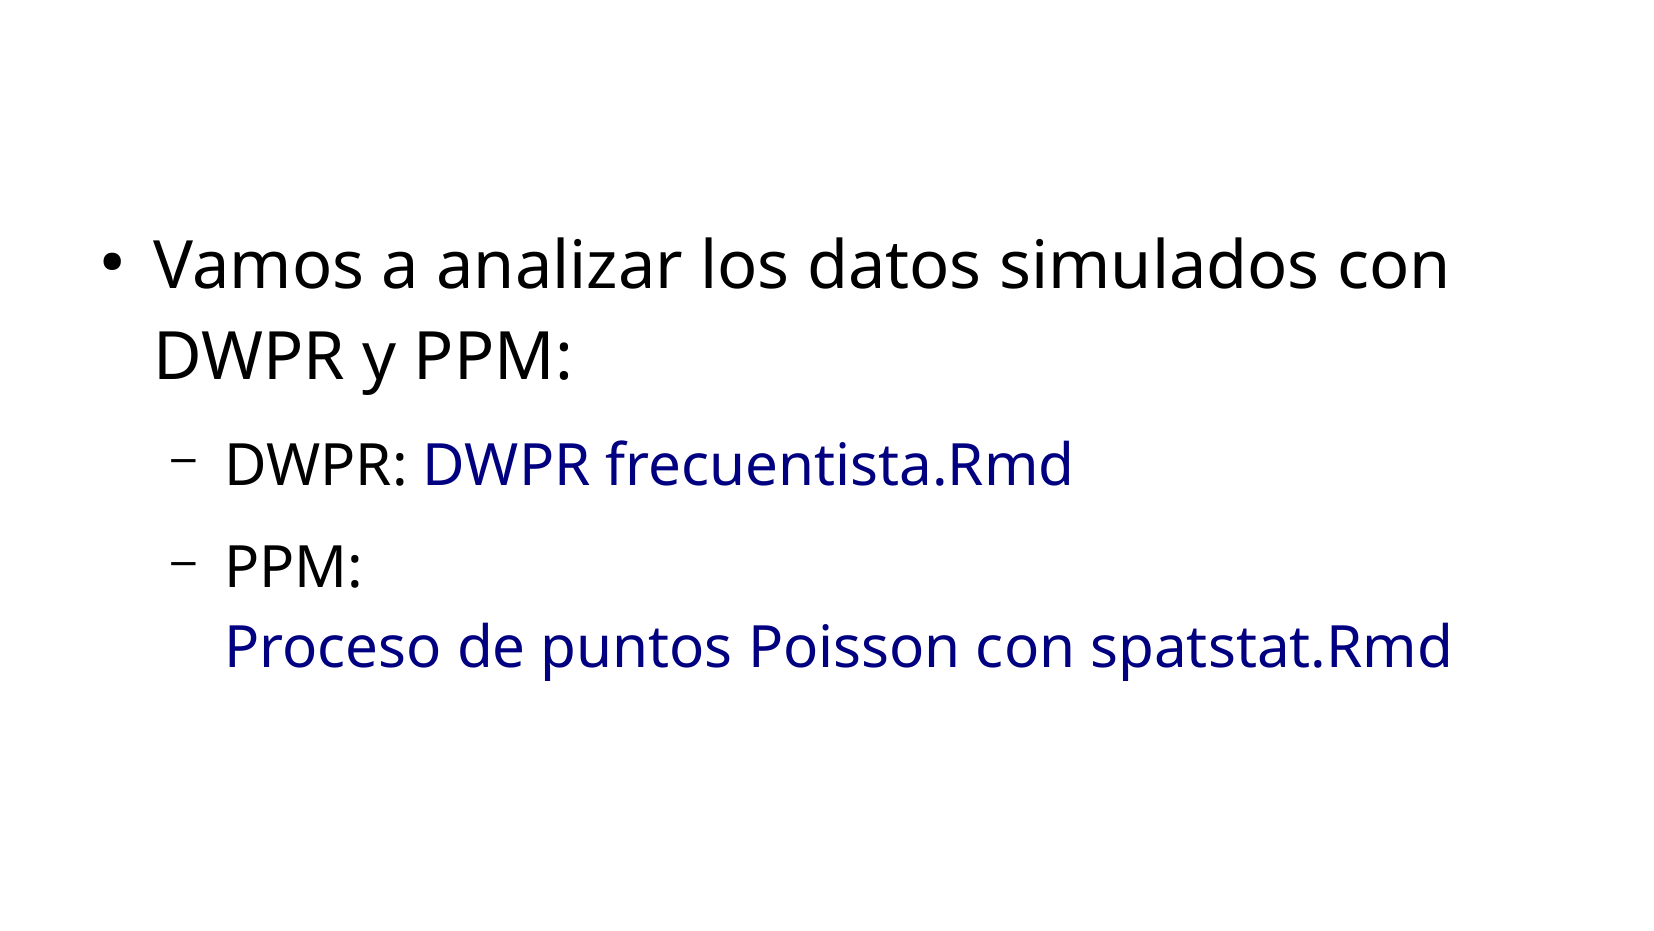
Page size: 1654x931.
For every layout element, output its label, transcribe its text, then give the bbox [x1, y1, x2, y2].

list Vamos a analizar los datos simulados con DWPR y PPM: DWPR: DWPR frecuentista.Rmd PPM: Proceso de puntos Poisson con spatstat.Rmd [82, 217, 1571, 758]
